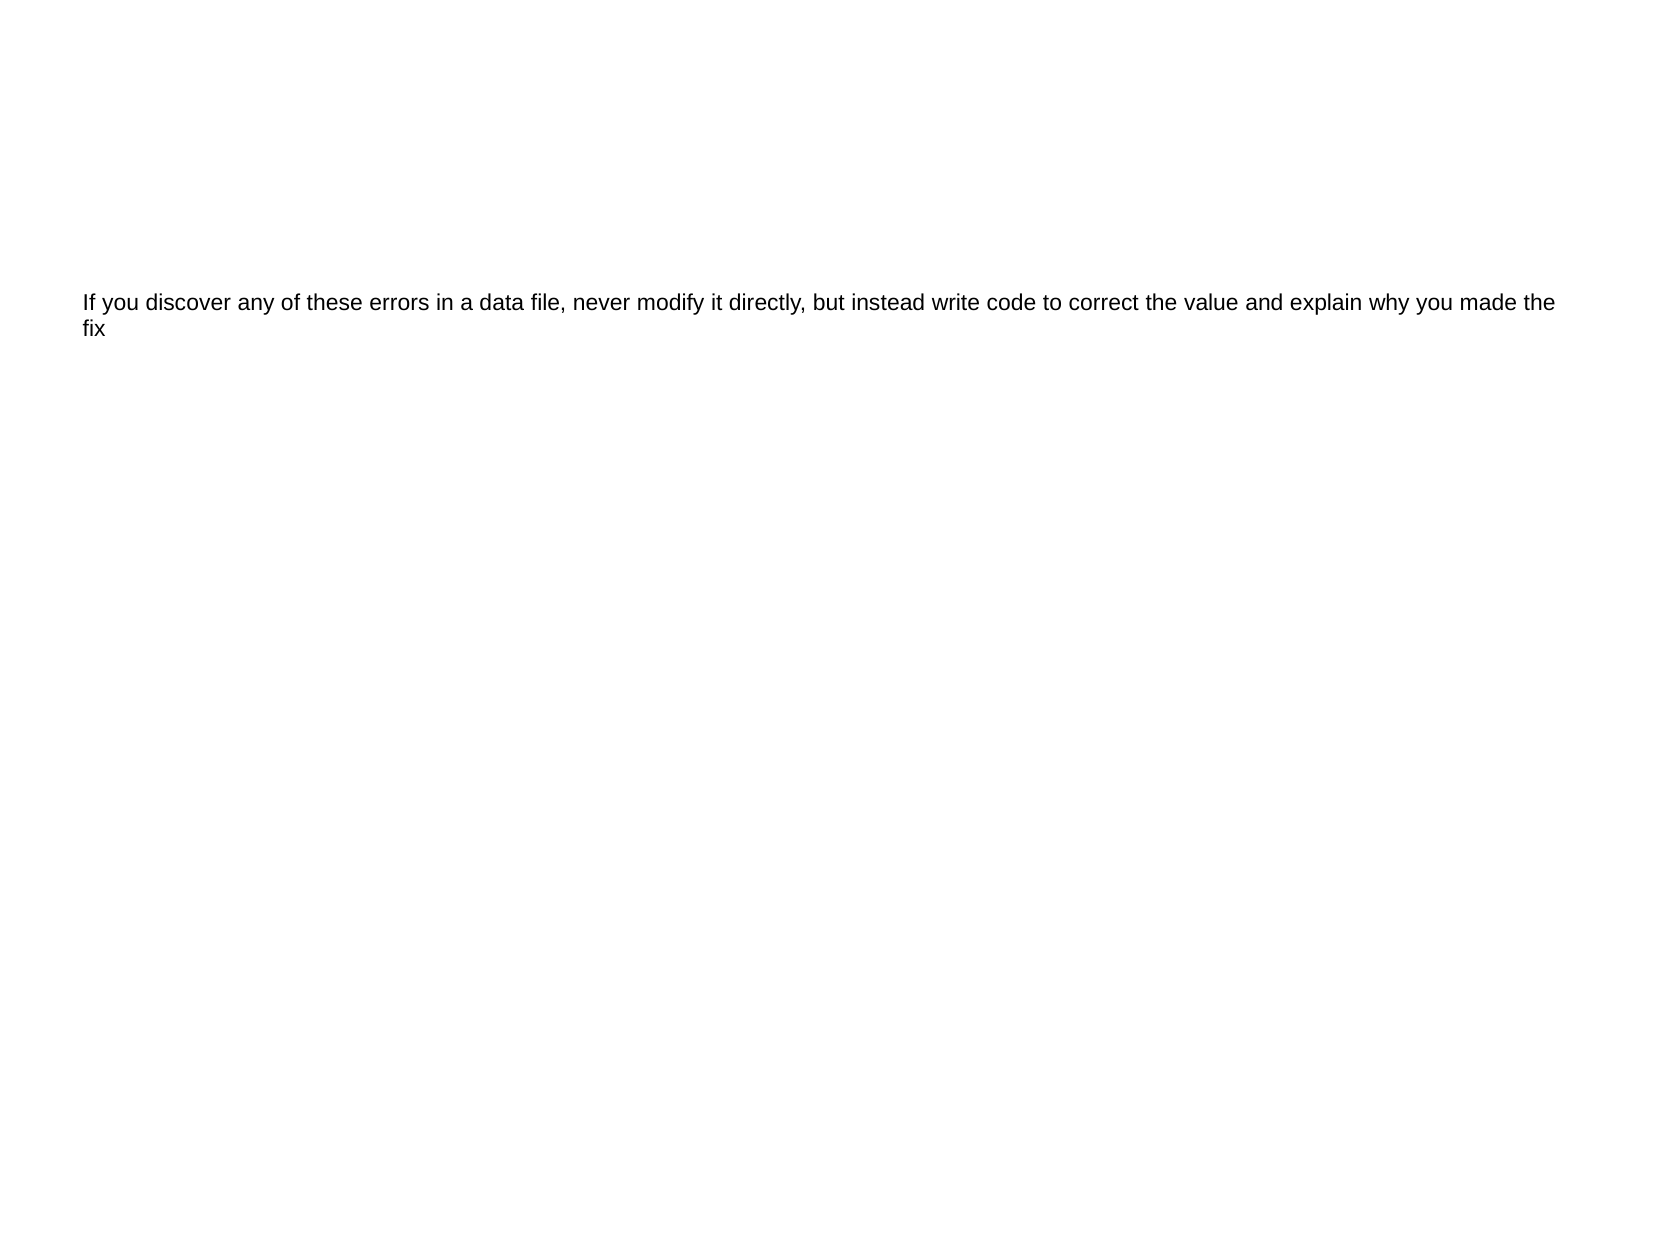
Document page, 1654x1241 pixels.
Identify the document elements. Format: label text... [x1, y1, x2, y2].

list If you discover any of these errors in a data file, never modify it directly, but instead write code to correct the value and explain why you made the fix [82, 290, 1571, 1109]
